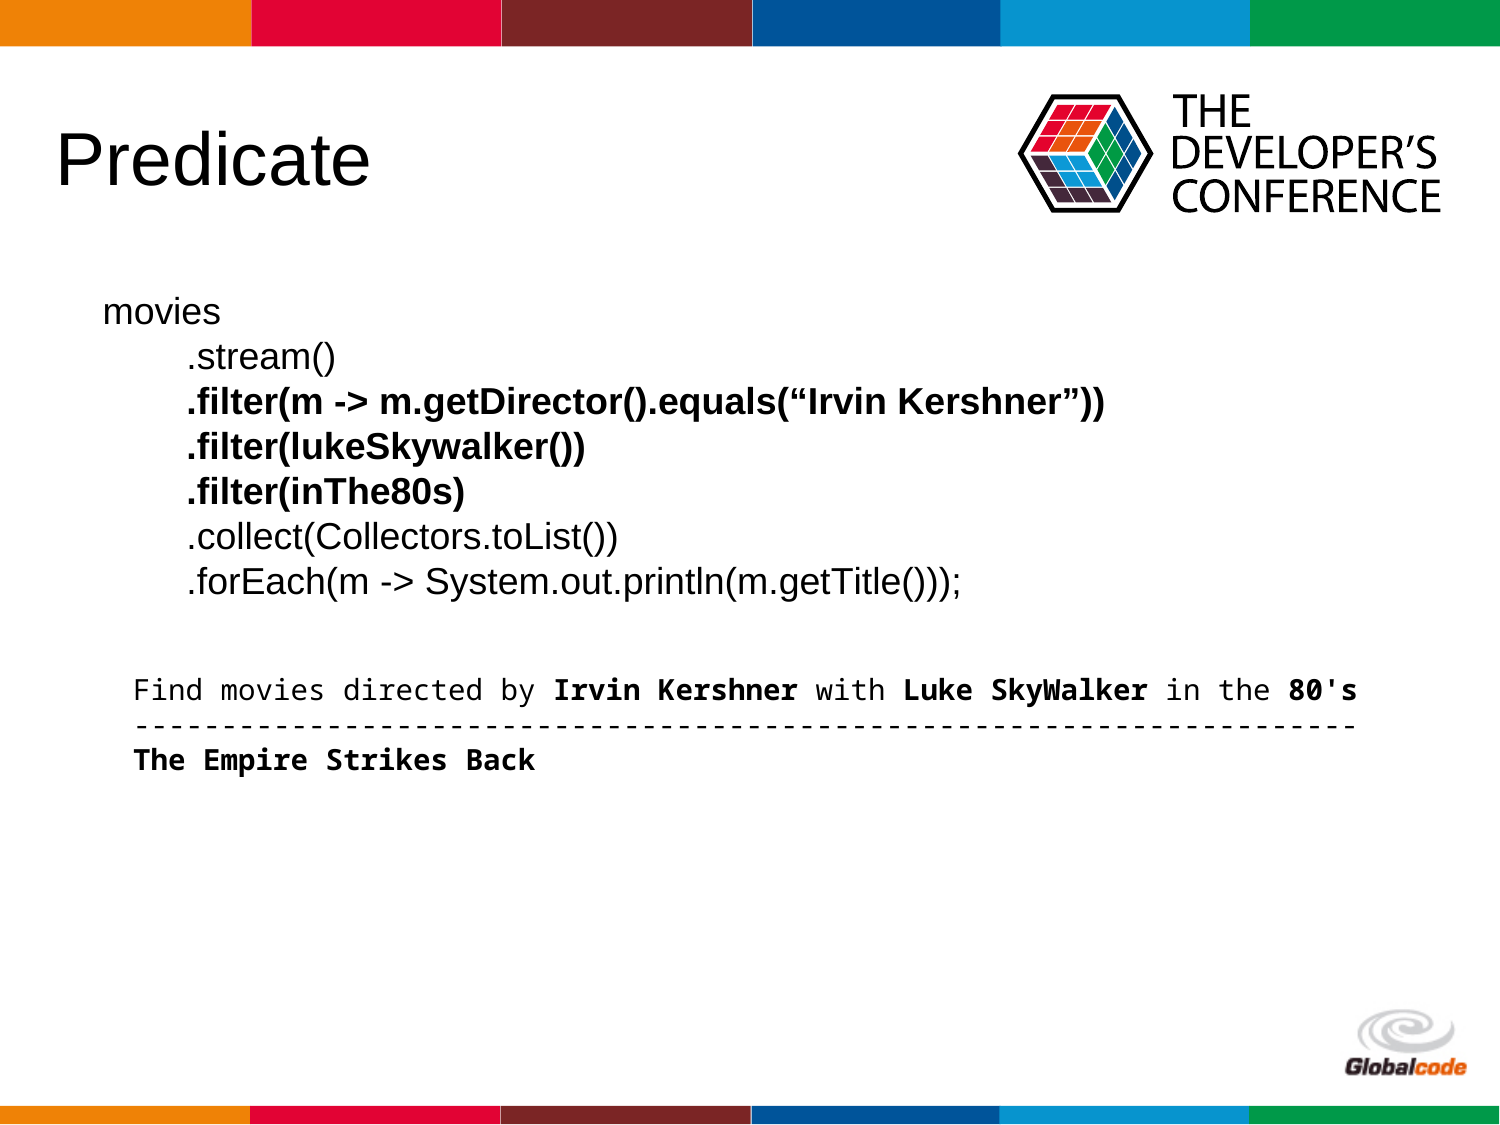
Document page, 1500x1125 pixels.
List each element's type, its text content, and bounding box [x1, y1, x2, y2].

picture [1328, 964, 1486, 1105]
text_box Find movies directed by Irvin Kershner with Luke SkyWalker in the 80's ---------------------------------------------------------------------- The Empire Strikes Back [118, 664, 1414, 800]
text_box movies .stream() .filter(m -> m.getDirector().equals(“Irvin Kershner”)) .filter(lukeSkywalker()) .filter(inThe80s) .collect(Collectors.toList()) .forEach(m -> System.out.println(m.getTitle())); [87, 279, 1321, 655]
title Predicate [41, 79, 974, 232]
